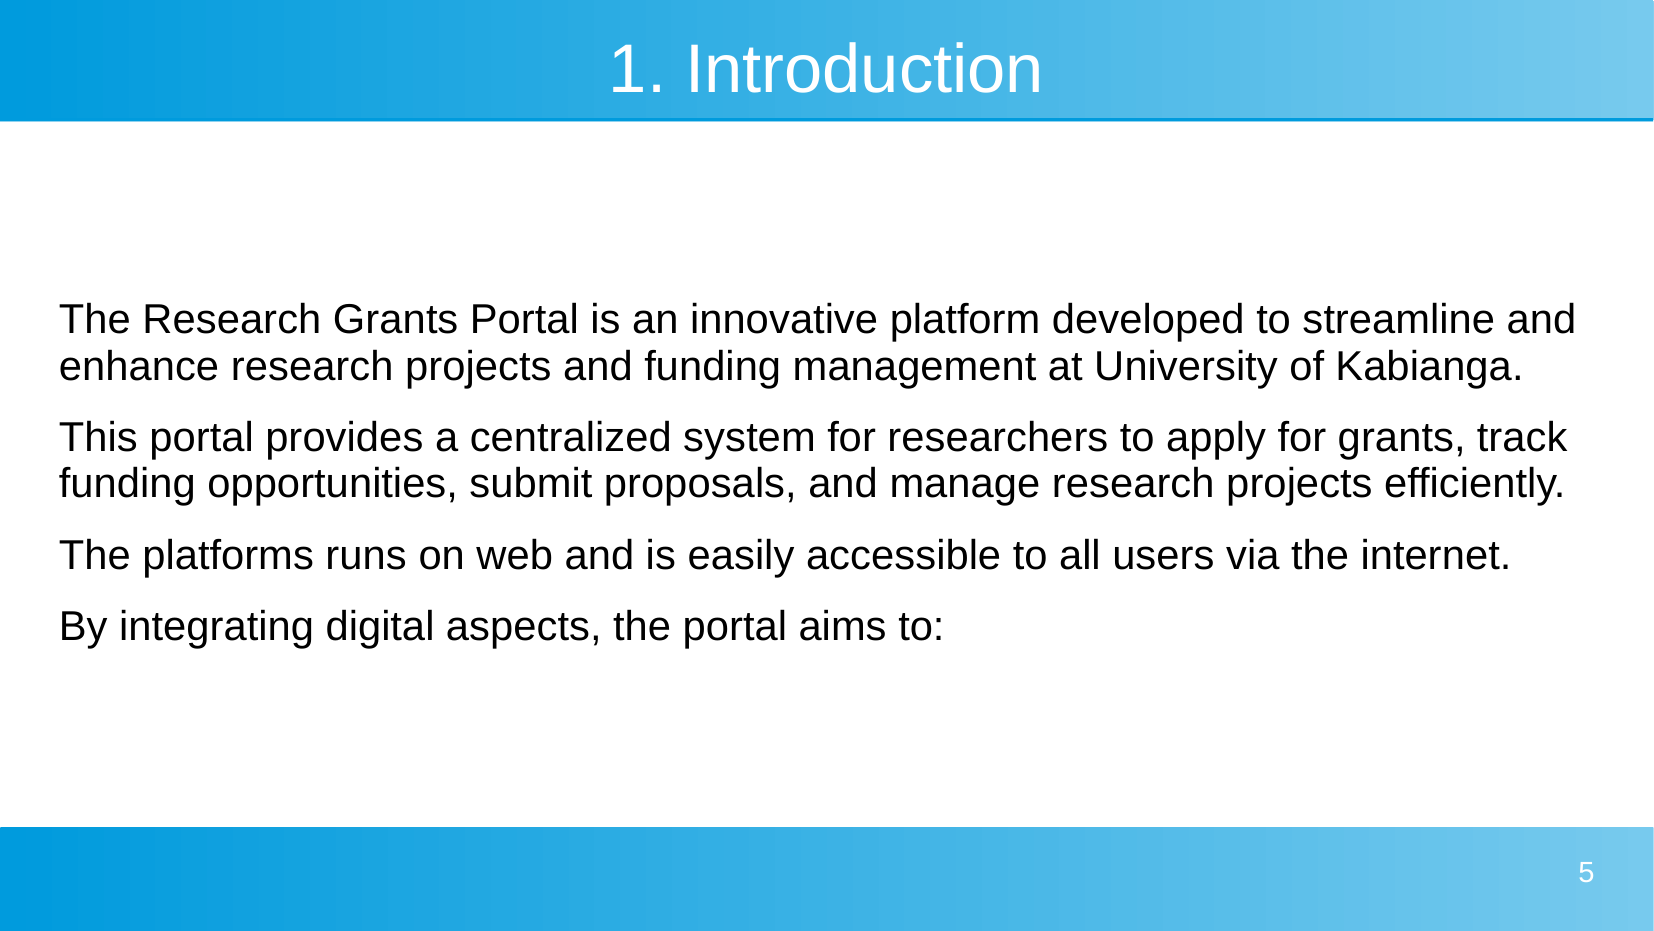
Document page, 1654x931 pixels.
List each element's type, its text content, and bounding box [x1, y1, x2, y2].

subtitle The Research Grants Portal is an innovative platform developed to streamline and enhance research projects and funding management at University of Kabianga. This portal provides a centralized system for researchers to apply for grants, track funding opportunities, submit proposals, and manage research projects efficiently. The platforms runs on web and is easily accessible to all users via the internet. By integrating digital aspects, the portal aims to: [59, 177, 1595, 768]
title 1. Introduction [59, 29, 1595, 108]
